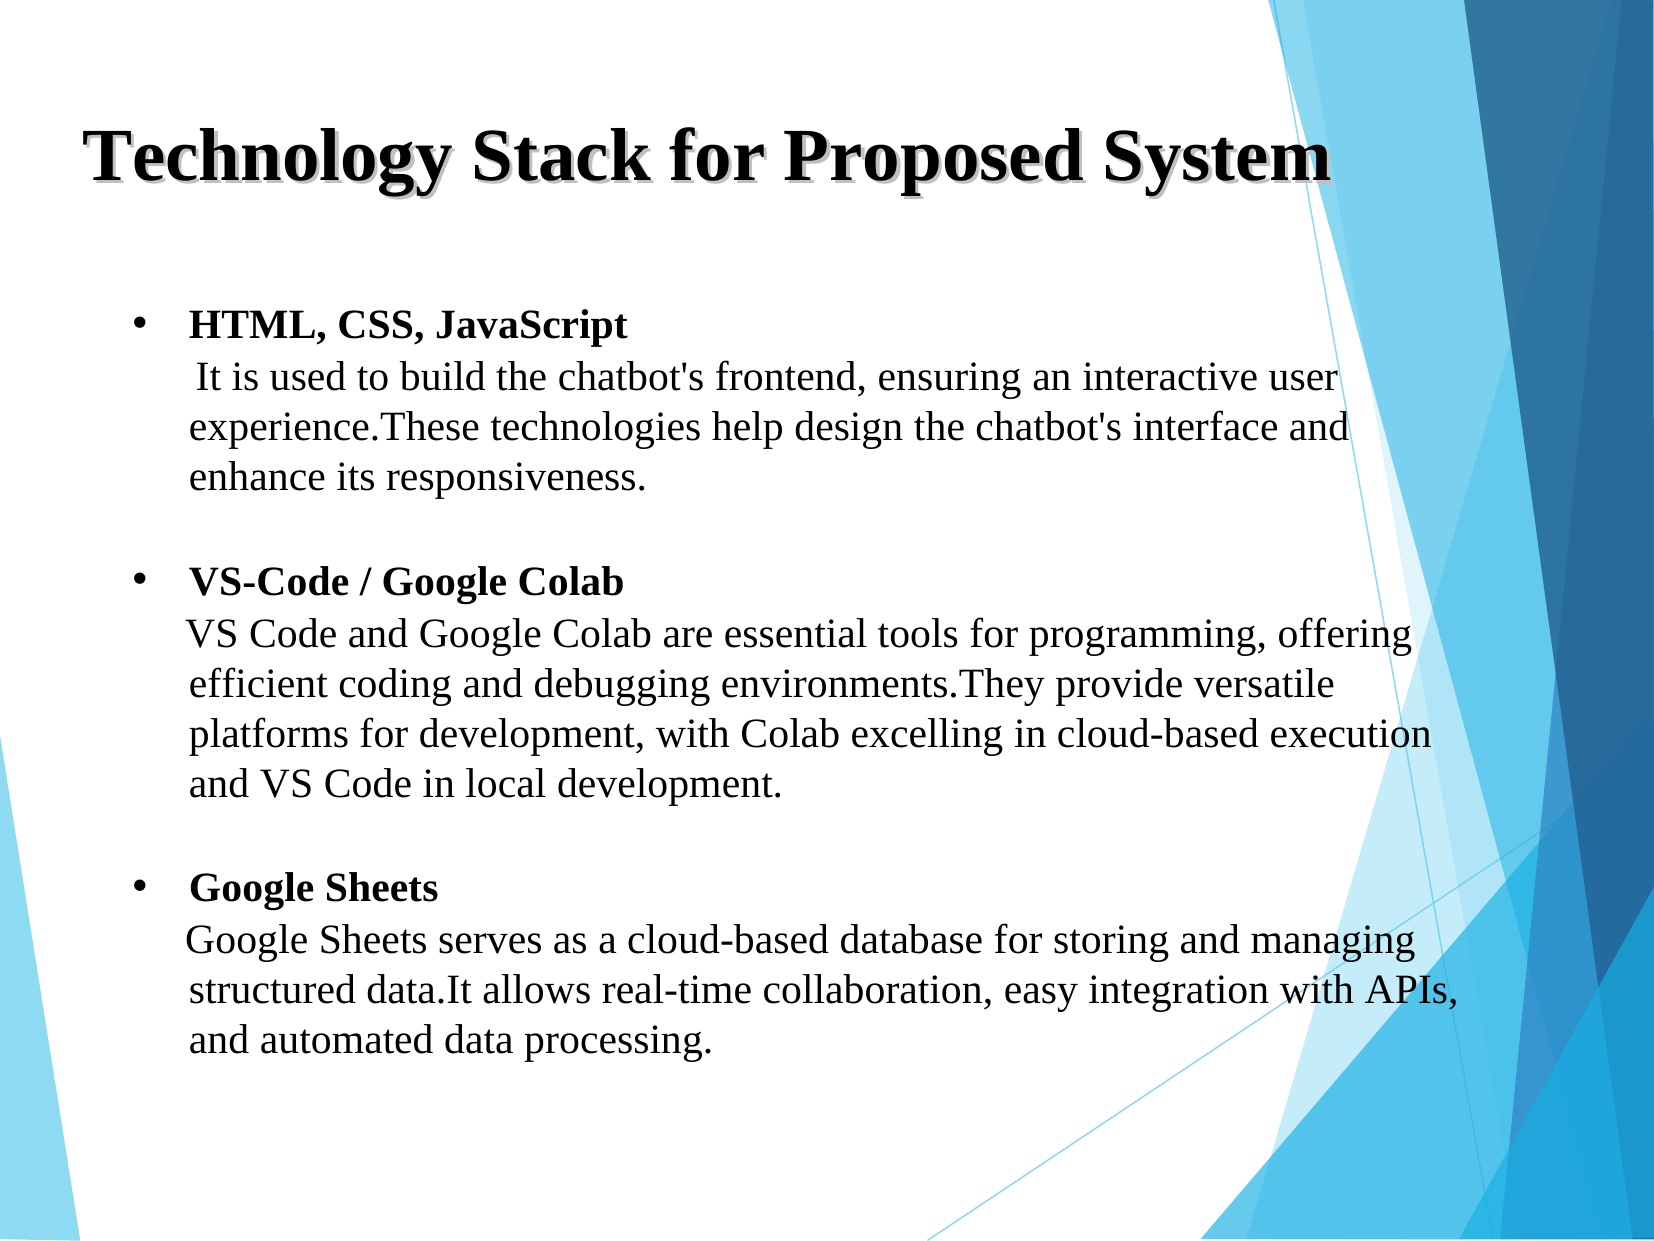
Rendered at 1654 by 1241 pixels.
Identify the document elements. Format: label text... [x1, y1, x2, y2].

text_box Technology Stack for Proposed System [82, 49, 1571, 257]
text_box HTML, CSS, JavaScript It is used to build the chatbot's frontend, ensuring an interactive user experience.These technologies help design the chatbot's interface and enhance its responsiveness. VS-Code / Google Colab VS Code and Google Colab are essential tools for programming, offering efficient coding and debugging environments.They provide versatile platforms for development, with Colab excelling in cloud-based execution and VS Code in local development. Google Sheets Google Sheets serves as a cloud-based database for storing and managing structured data.It allows real-time collaboration, easy integration with APIs, and automated data processing. [117, 289, 1512, 1175]
